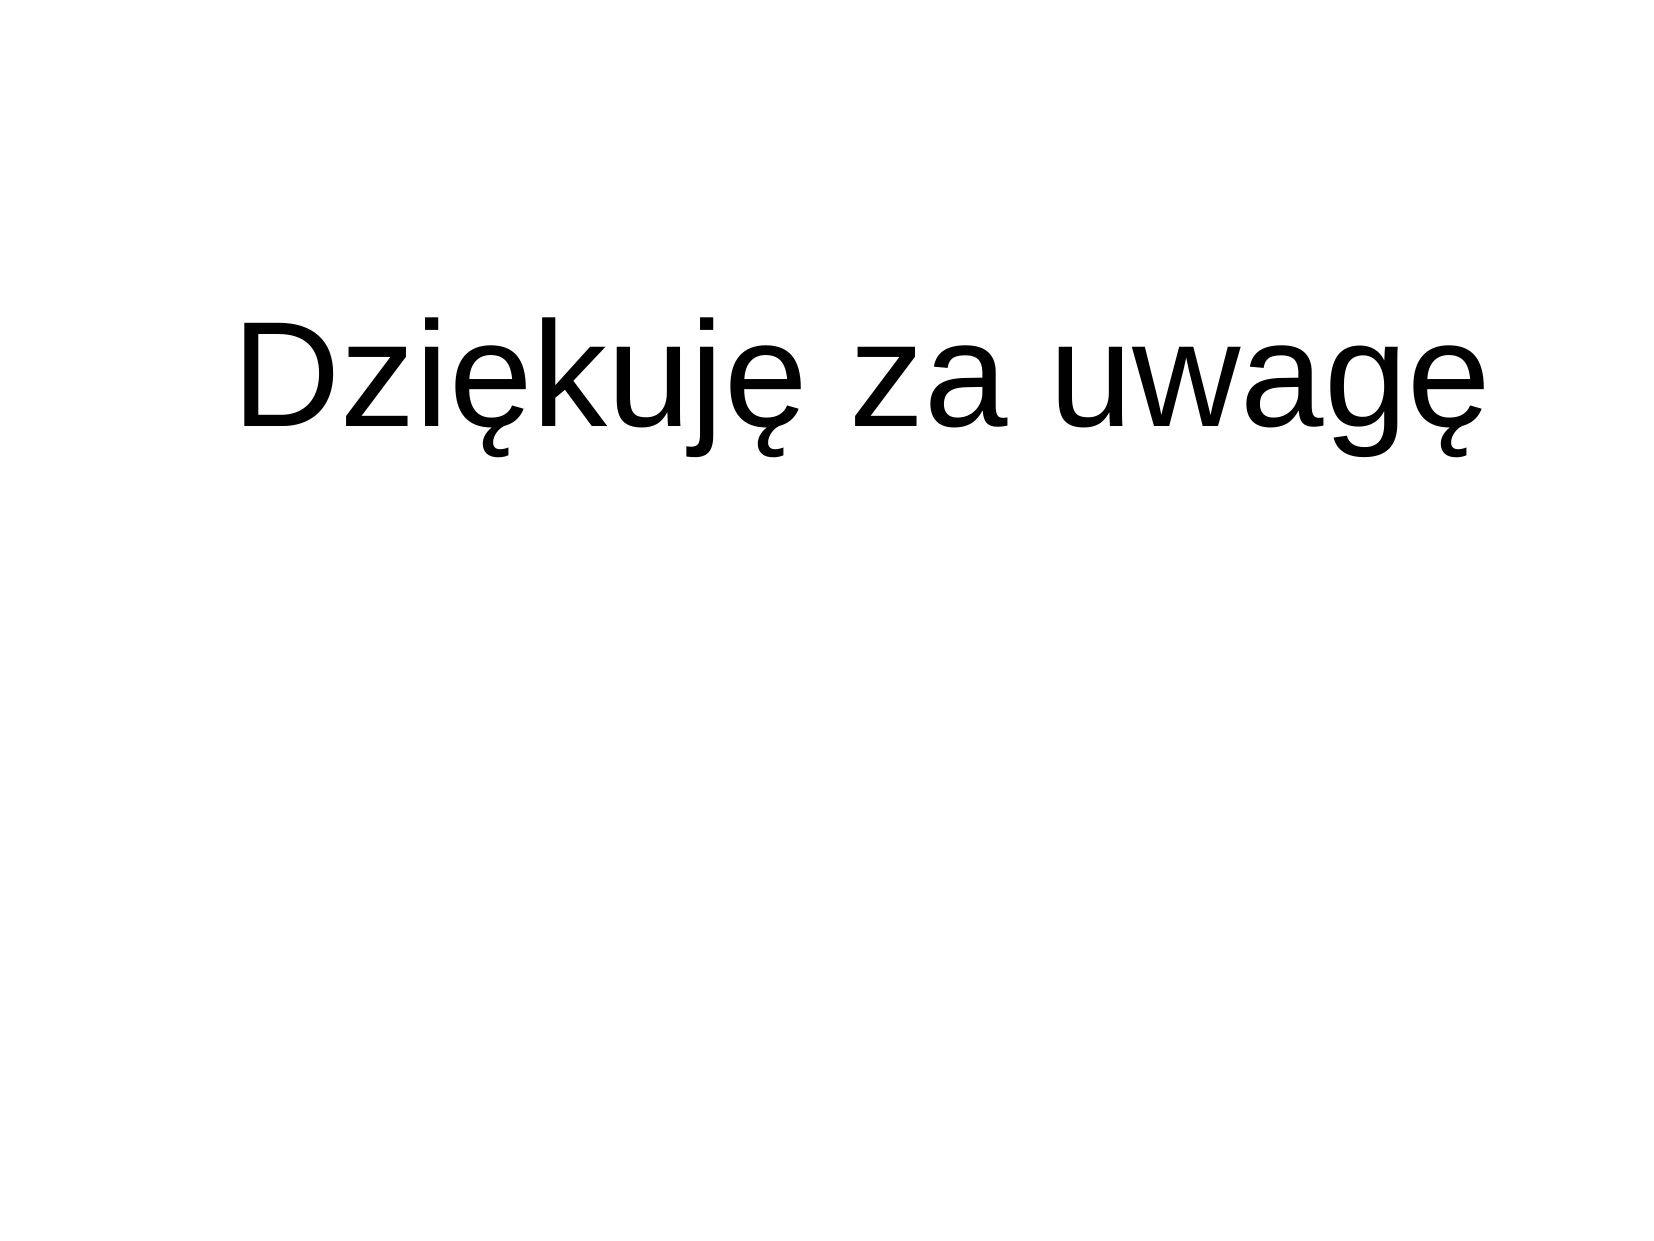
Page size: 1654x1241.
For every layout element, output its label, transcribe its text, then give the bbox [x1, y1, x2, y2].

list Dziękuję za uwagę [82, 290, 1571, 1109]
